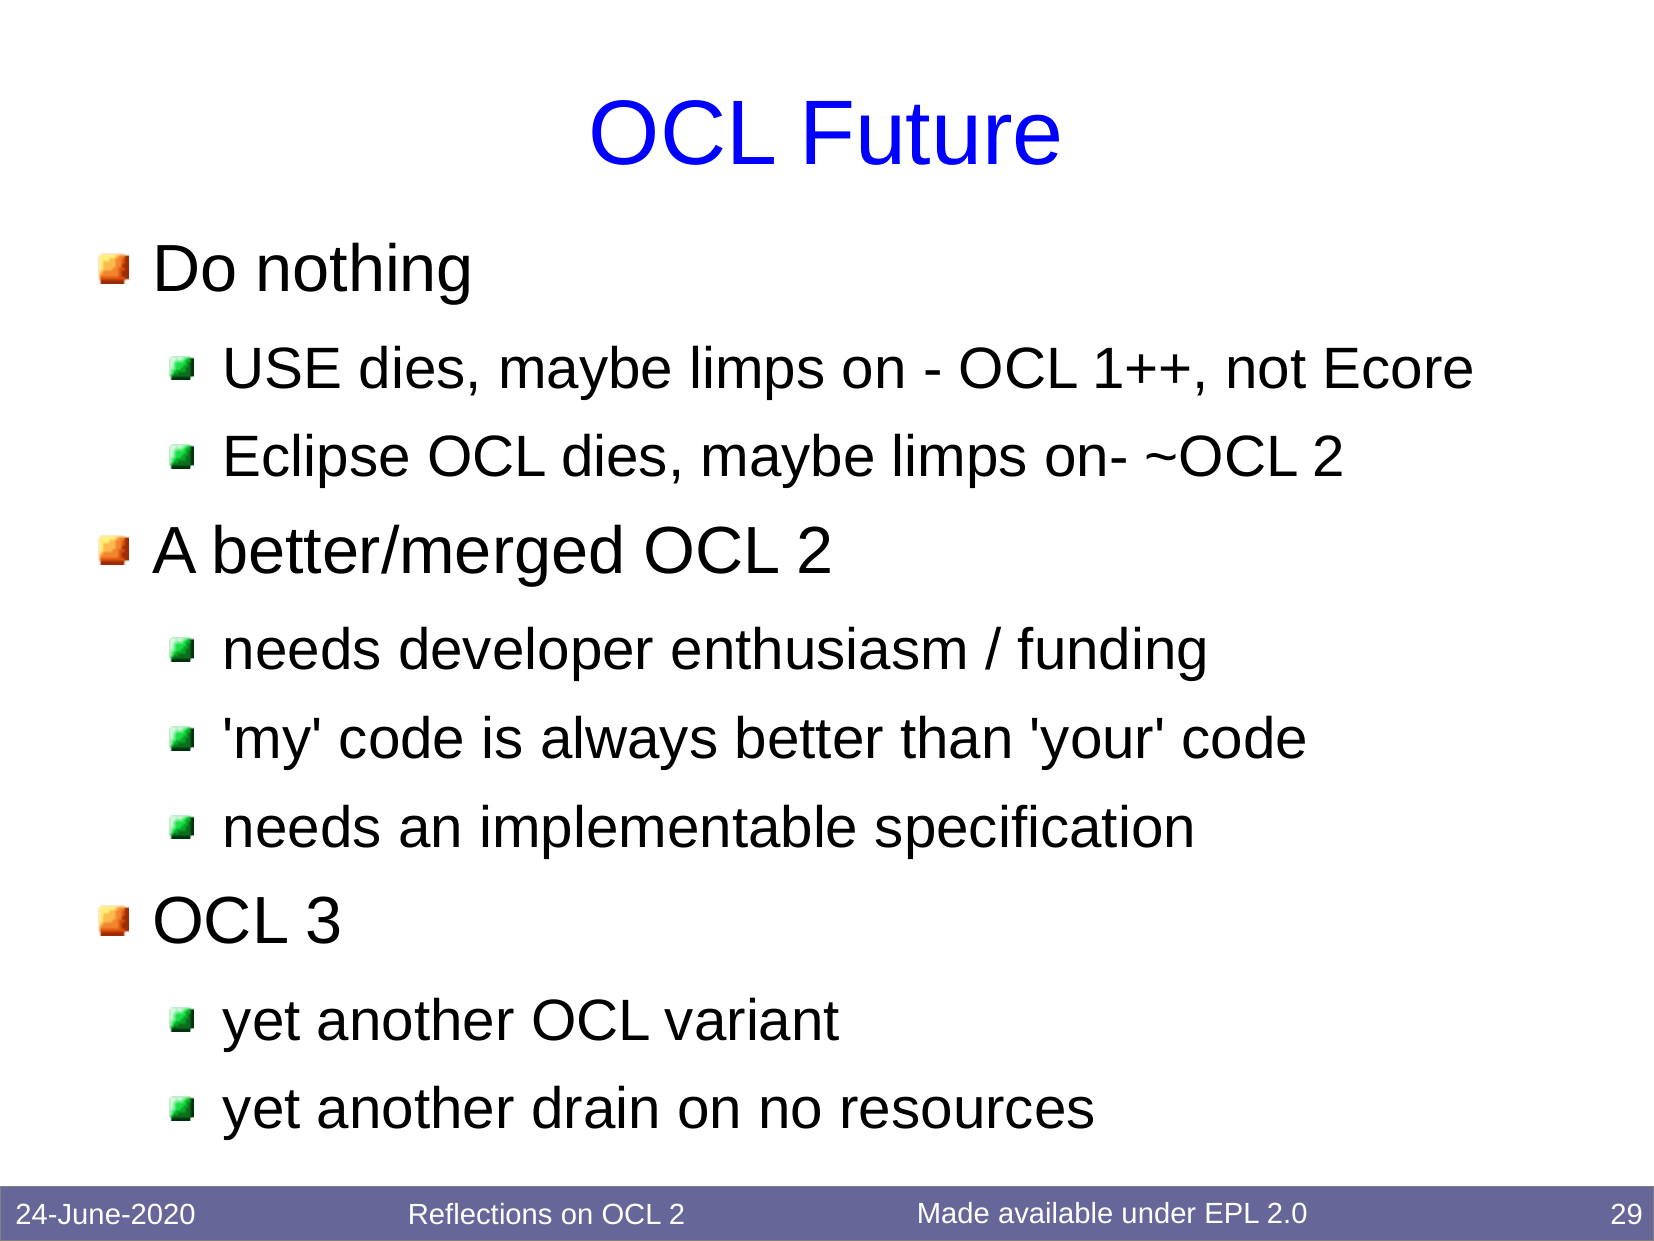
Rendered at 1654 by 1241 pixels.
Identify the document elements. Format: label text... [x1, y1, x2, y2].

title OCL Future [82, 49, 1571, 217]
list Do nothing USE dies, maybe limps on - OCL 1++, not Ecore Eclipse OCL dies, maybe limps on- ~OCL 2 A better/merged OCL 2 needs developer enthusiasm / funding 'my' code is always better than 'your' code needs an implementable specification OCL 3 yet another OCL variant yet another drain on no resources [81, 231, 1570, 1142]
